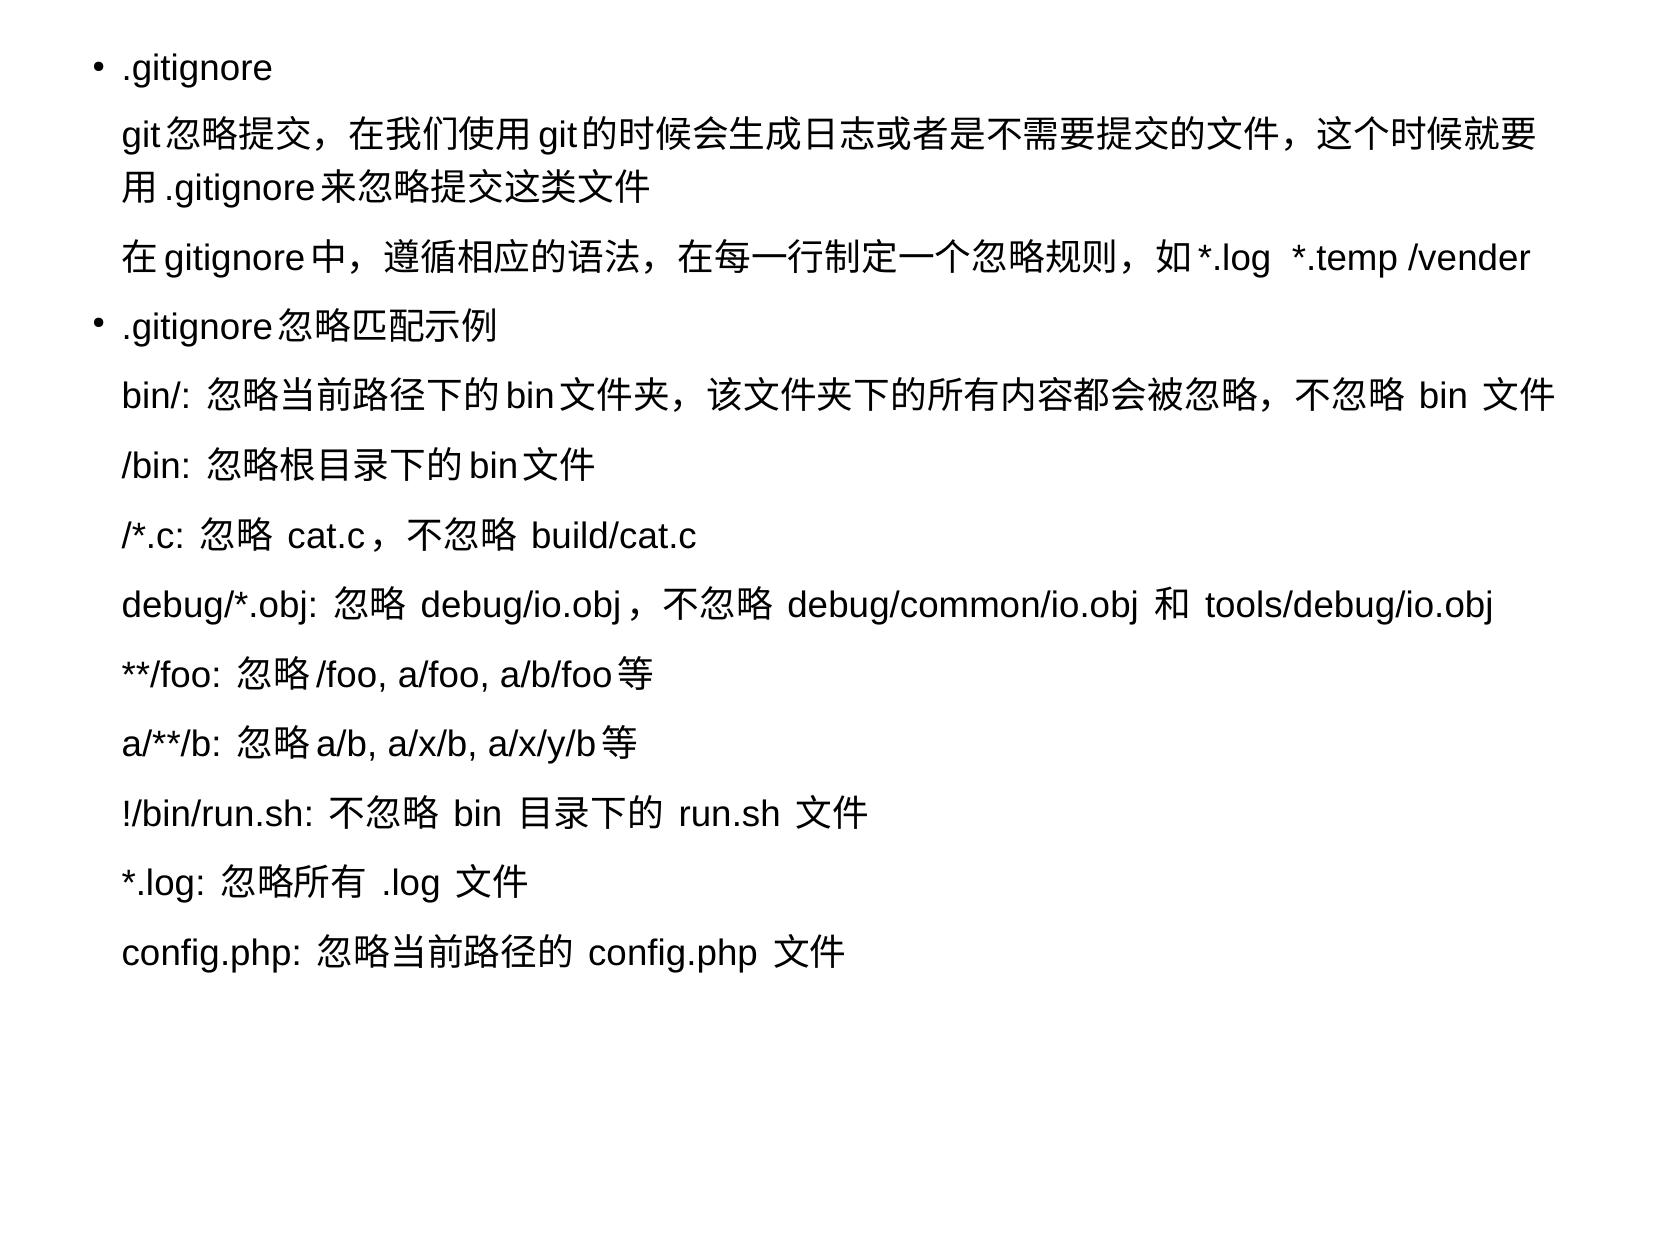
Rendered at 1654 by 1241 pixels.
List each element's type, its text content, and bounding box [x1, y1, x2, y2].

list .gitignore git忽略提交，在我们使用git的时候会生成日志或者是不需要提交的文件，这个时候就要用.gitignore来忽略提交这类文件 在gitignore中，遵循相应的语法，在每一行制定一个忽略规则，如*.log *.temp /vender .gitignore忽略匹配示例 bin/: 忽略当前路径下的bin文件夹，该文件夹下的所有内容都会被忽略，不忽略 bin 文件 /bin: 忽略根目录下的bin文件 /*.c: 忽略 cat.c，不忽略 build/cat.c debug/*.obj: 忽略 debug/io.obj，不忽略 debug/common/io.obj 和 tools/debug/io.obj **/foo: 忽略/foo, a/foo, a/b/foo等 a/**/b: 忽略a/b, a/x/b, a/x/y/b等 !/bin/run.sh: 不忽略 bin 目录下的 run.sh 文件 *.log: 忽略所有 .log 文件 config.php: 忽略当前路径的 config.php 文件 [82, 47, 1571, 1010]
